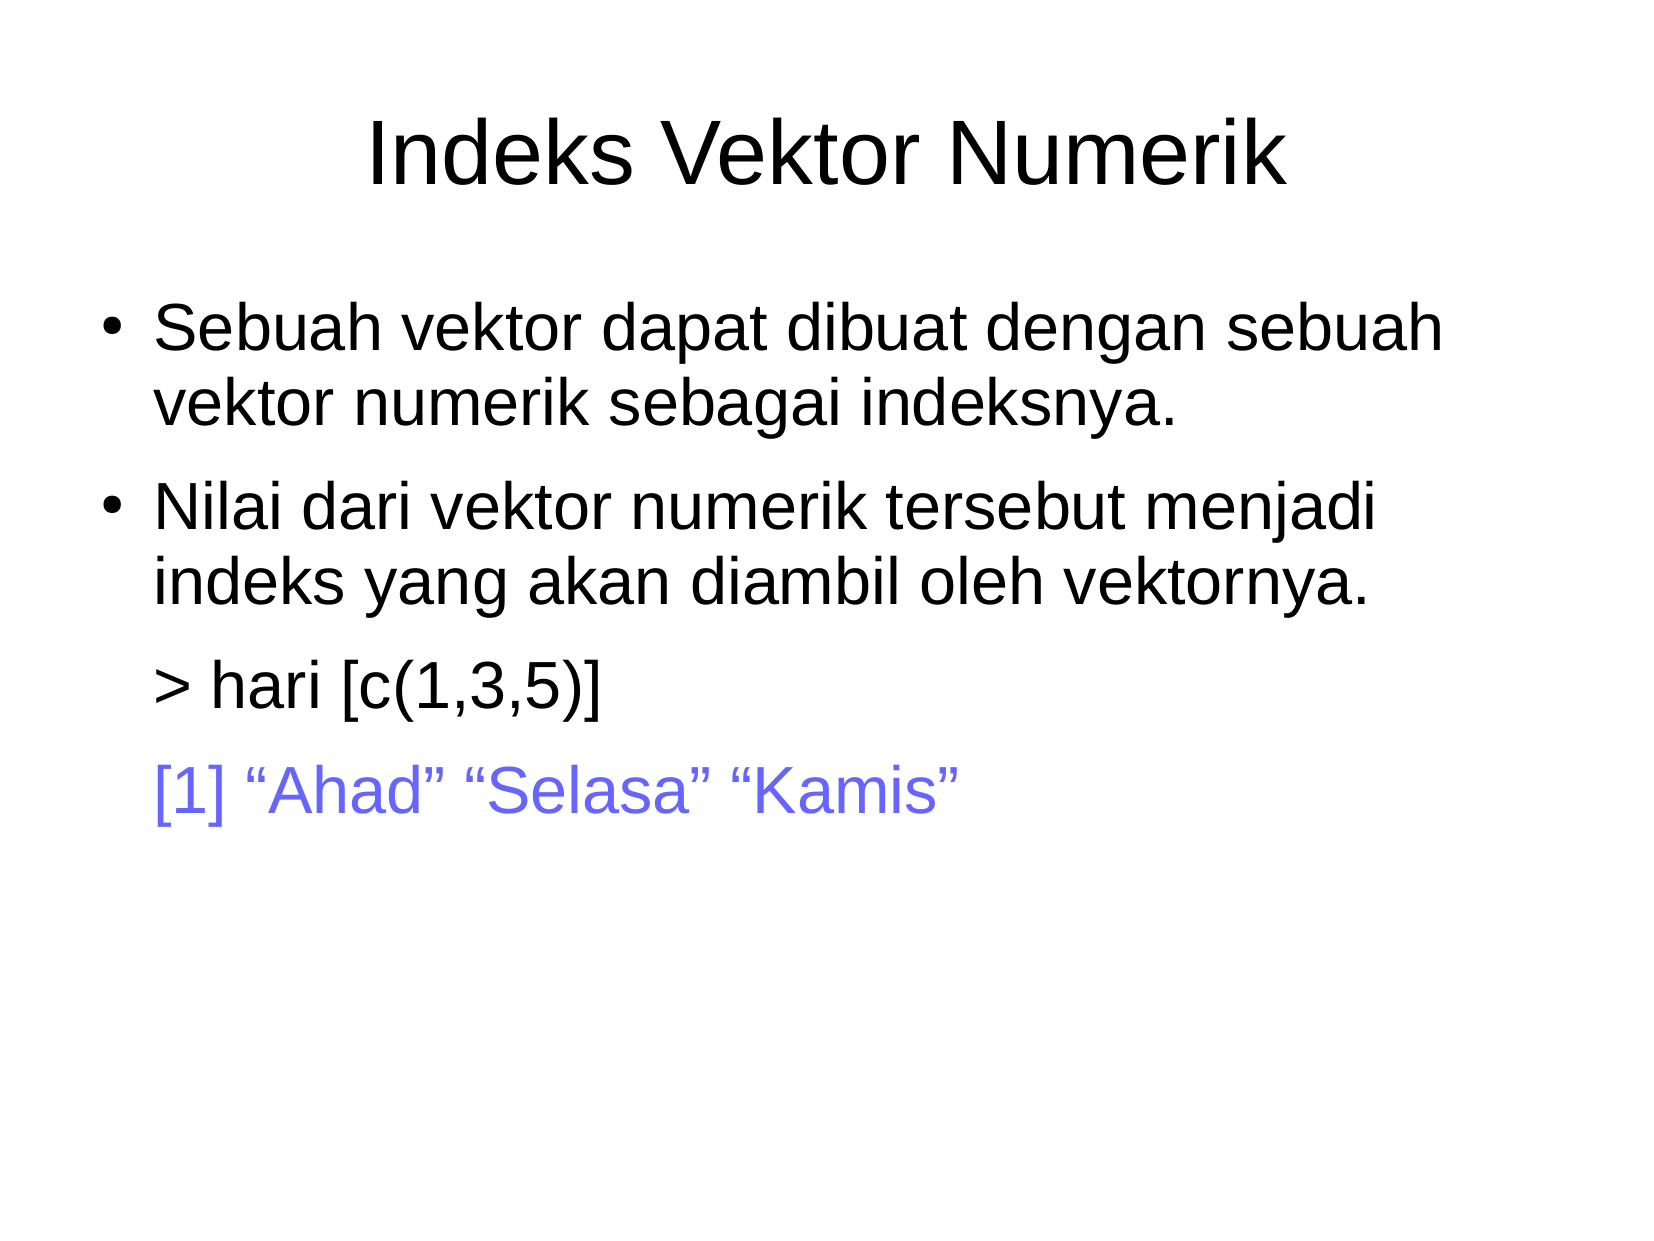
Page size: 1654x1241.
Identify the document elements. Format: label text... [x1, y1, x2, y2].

list Sebuah vektor dapat dibuat dengan sebuah vektor numerik sebagai indeksnya. Nilai dari vektor numerik tersebut menjadi indeks yang akan diambil oleh vektornya. > hari [c(1,3,5)] [1] “Ahad” “Selasa” “Kamis” [82, 290, 1571, 1010]
title Indeks Vektor Numerik [82, 49, 1571, 257]
